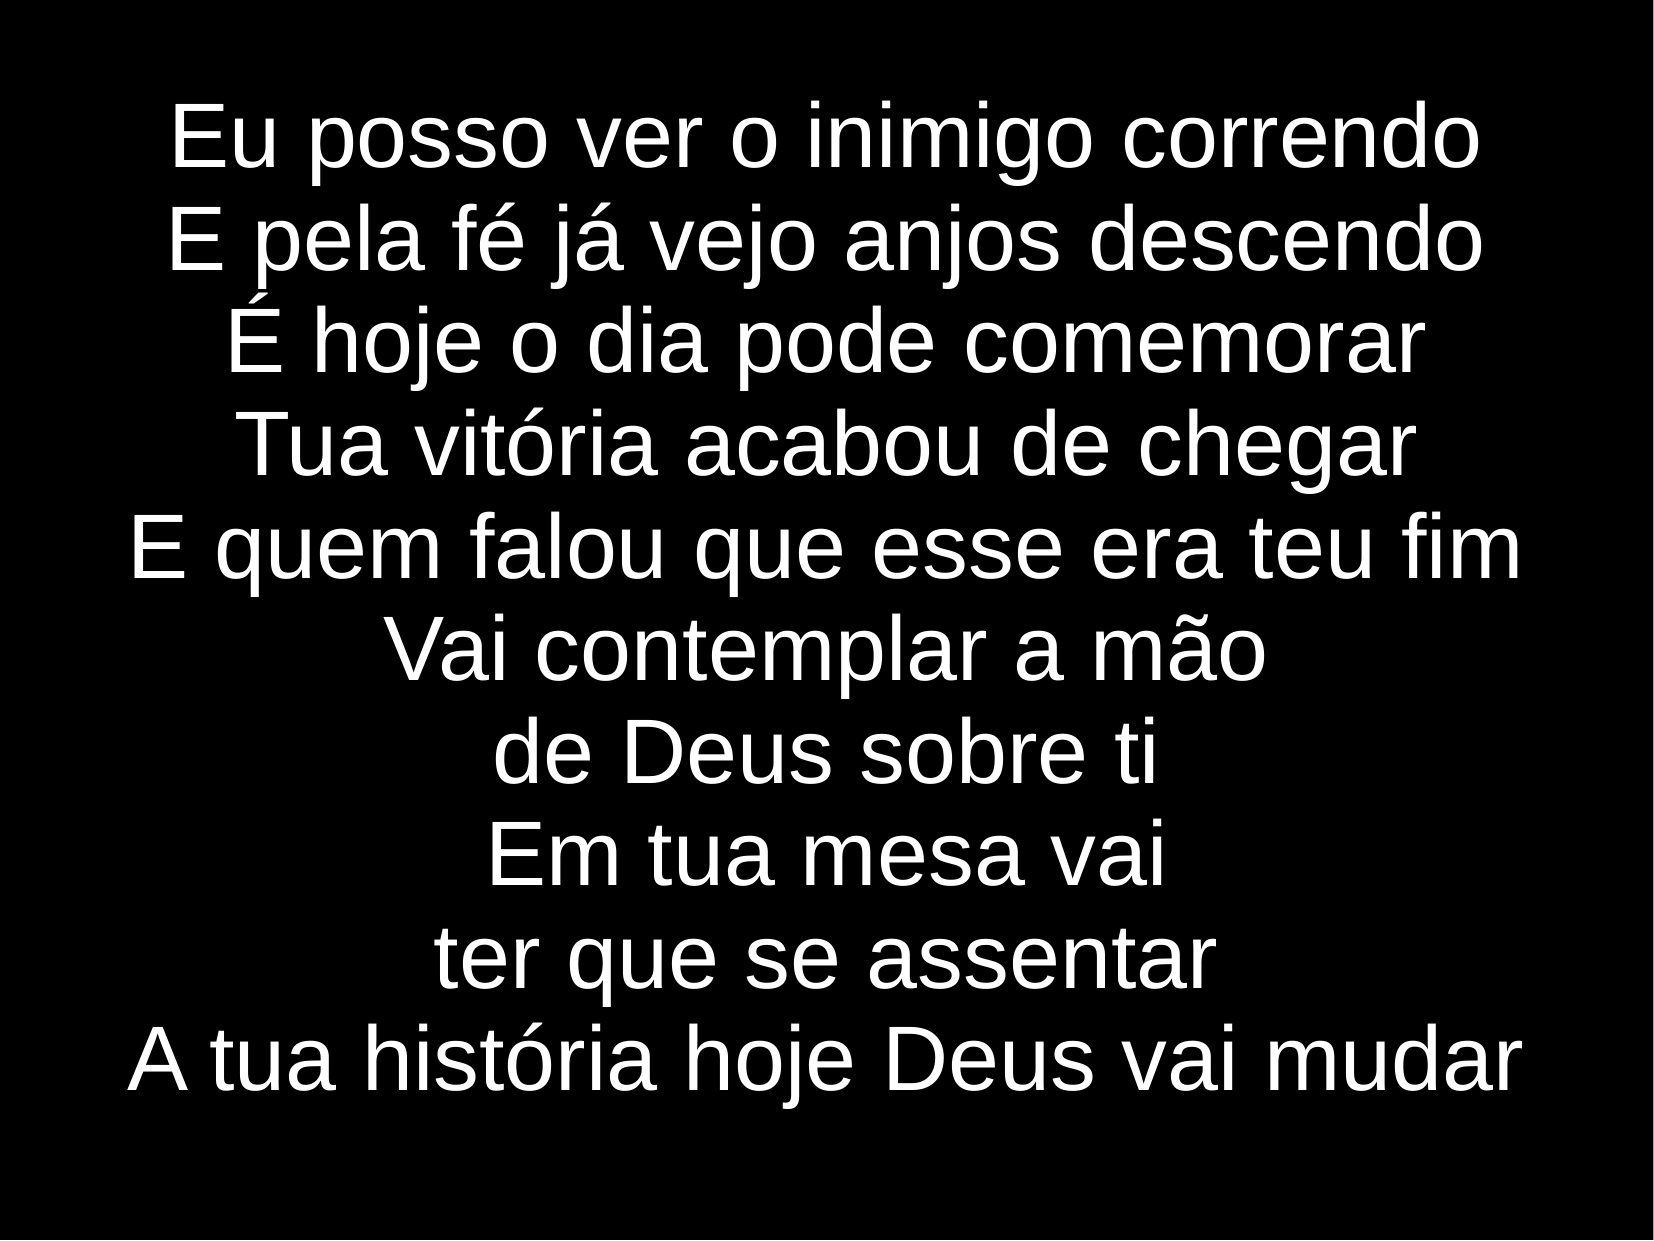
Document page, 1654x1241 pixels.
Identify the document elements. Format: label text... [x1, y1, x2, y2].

subtitle Eu posso ver o inimigo correndo E pela fé já vejo anjos descendo É hoje o dia pode comemorar Tua vitória acabou de chegar E quem falou que esse era teu fim Vai contemplar a mão de Deus sobre ti Em tua mesa vai ter que se assentar A tua história hoje Deus vai mudar [82, 49, 1571, 1146]
